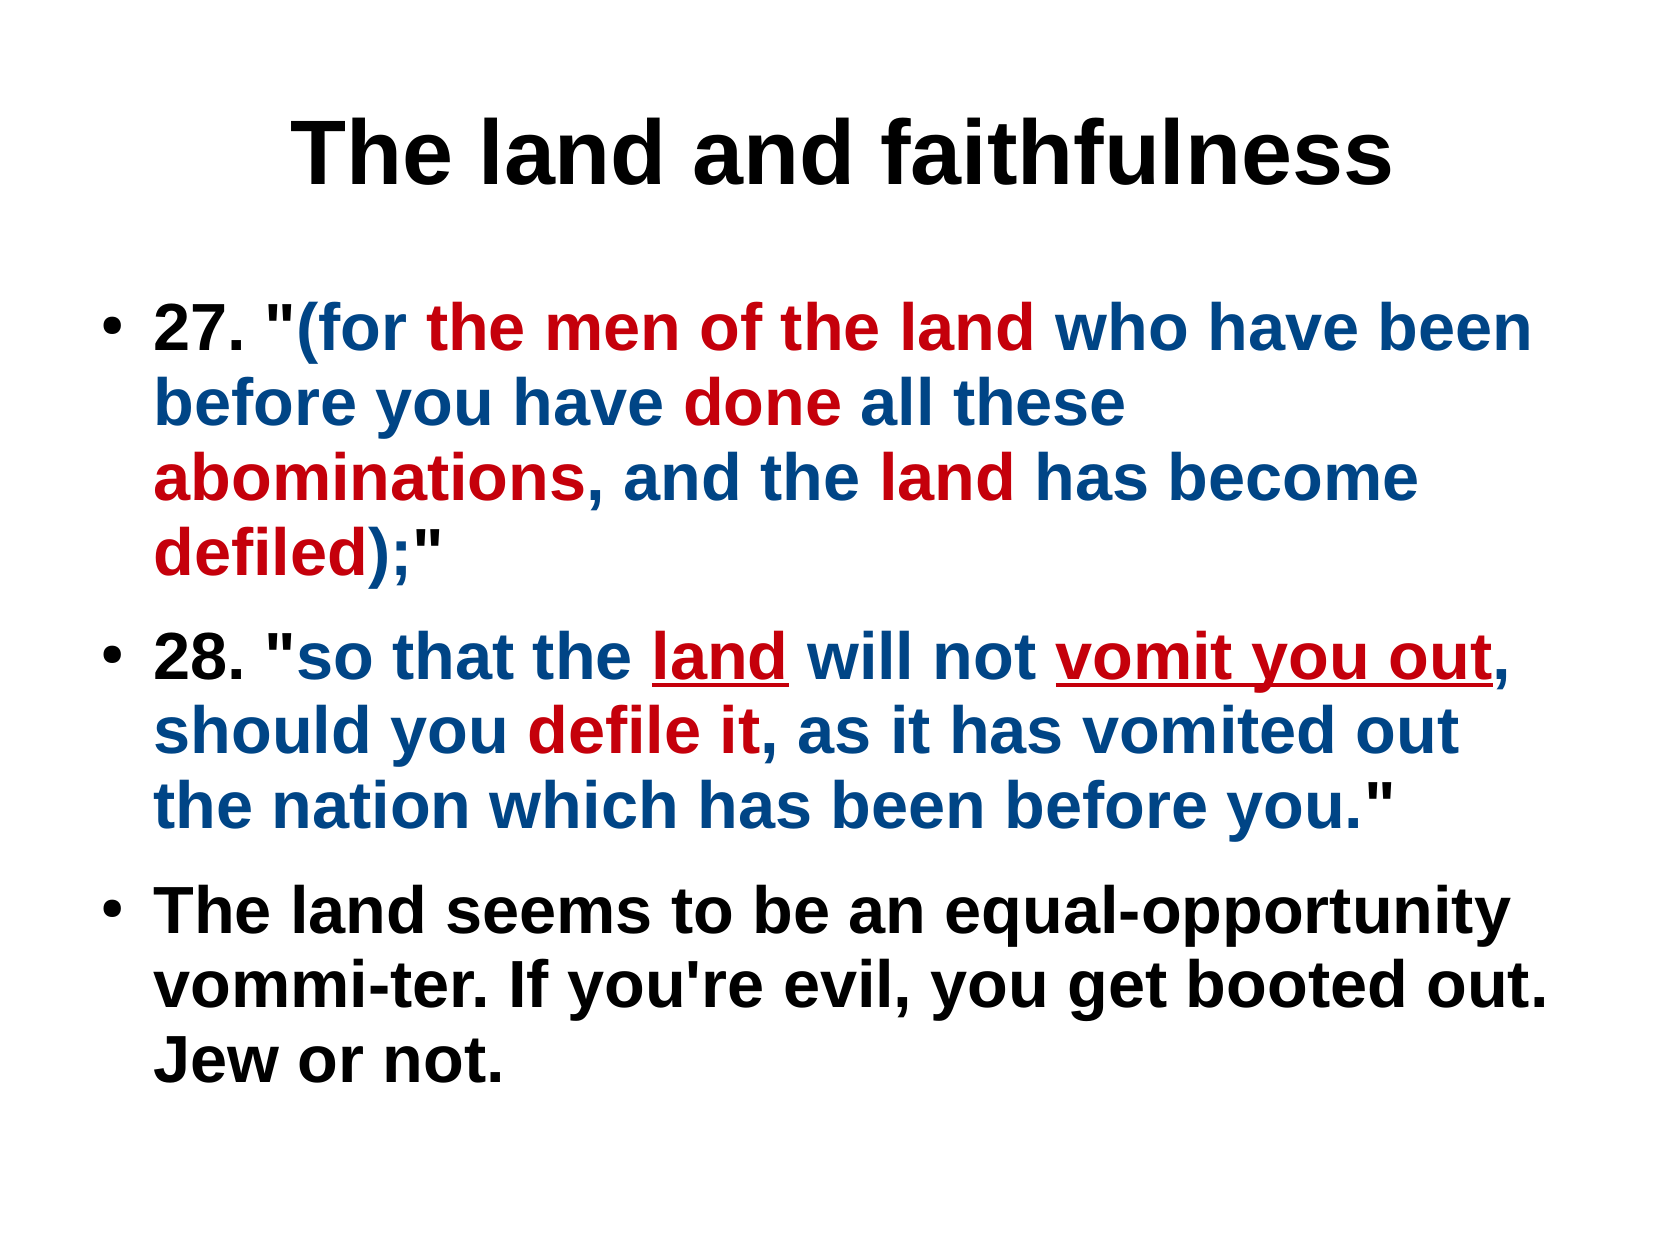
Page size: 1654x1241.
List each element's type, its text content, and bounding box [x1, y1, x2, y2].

list 27. "(for the men of the land who have been before you have done all these abominations, and the land has become defiled);" 28. "so that the land will not vomit you out, should you defile it, as it has vomited out the nation which has been before you." The land seems to be an equal-opportunity vommi-ter. If you're evil, you get booted out. Jew or not. [82, 290, 1571, 1109]
title The land and faithfulness [82, 49, 1571, 257]
